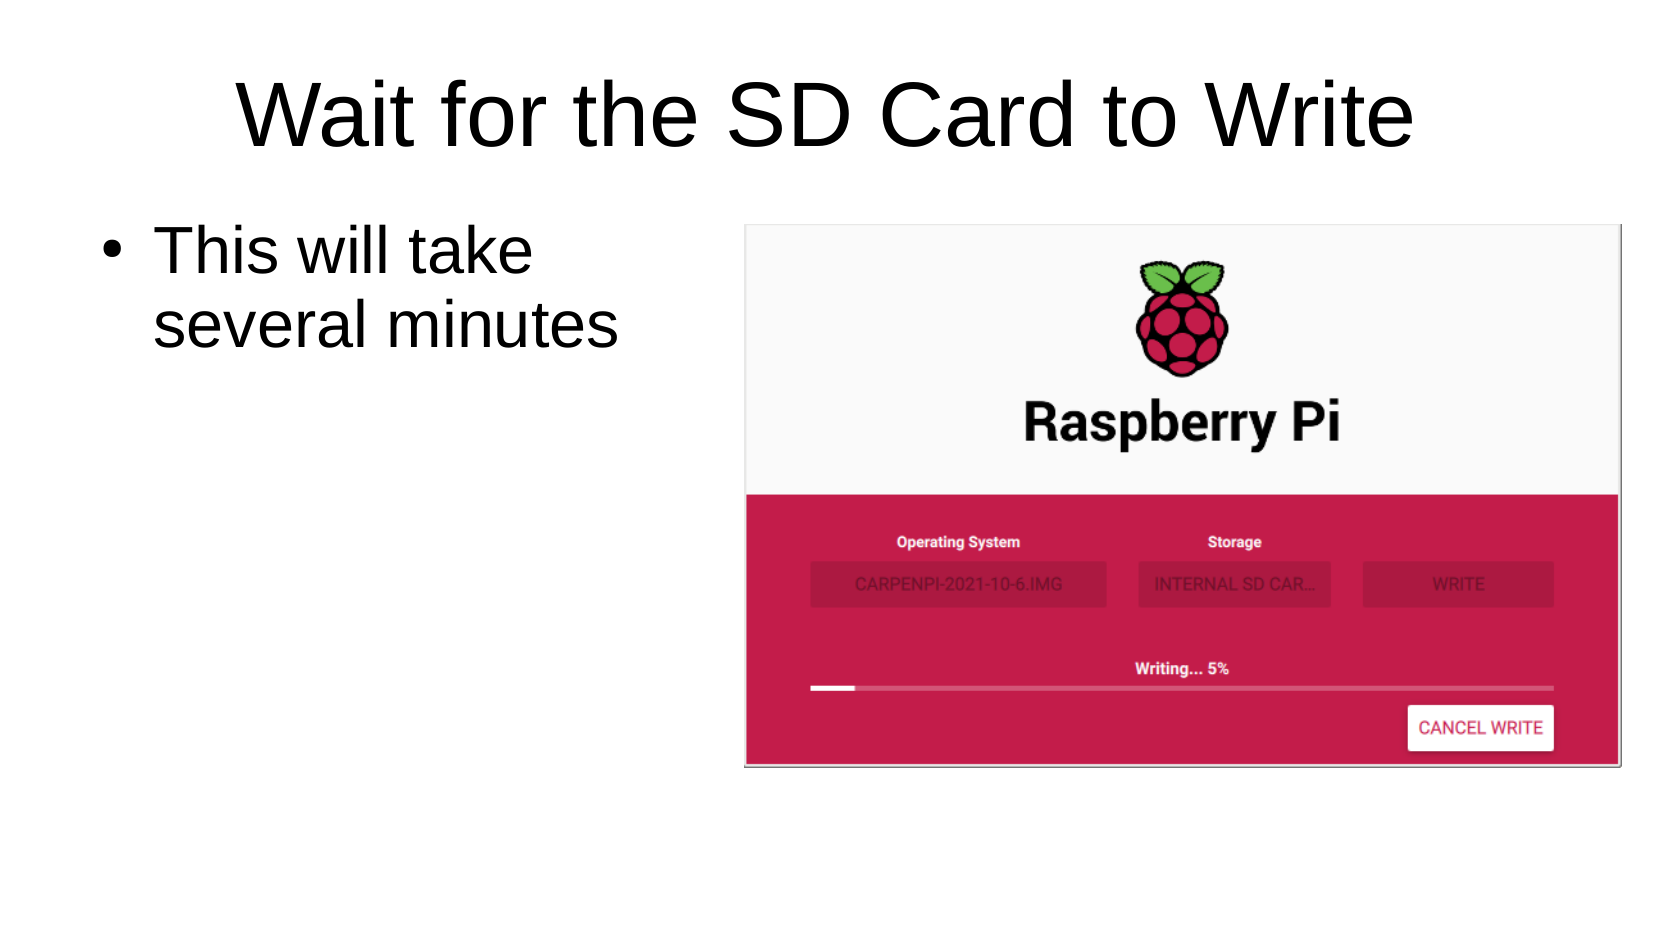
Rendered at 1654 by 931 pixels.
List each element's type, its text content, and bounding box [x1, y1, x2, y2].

picture [744, 224, 1622, 768]
list This will take several minutes [82, 212, 756, 758]
title Wait for the SD Card to Write [82, 37, 1571, 193]
